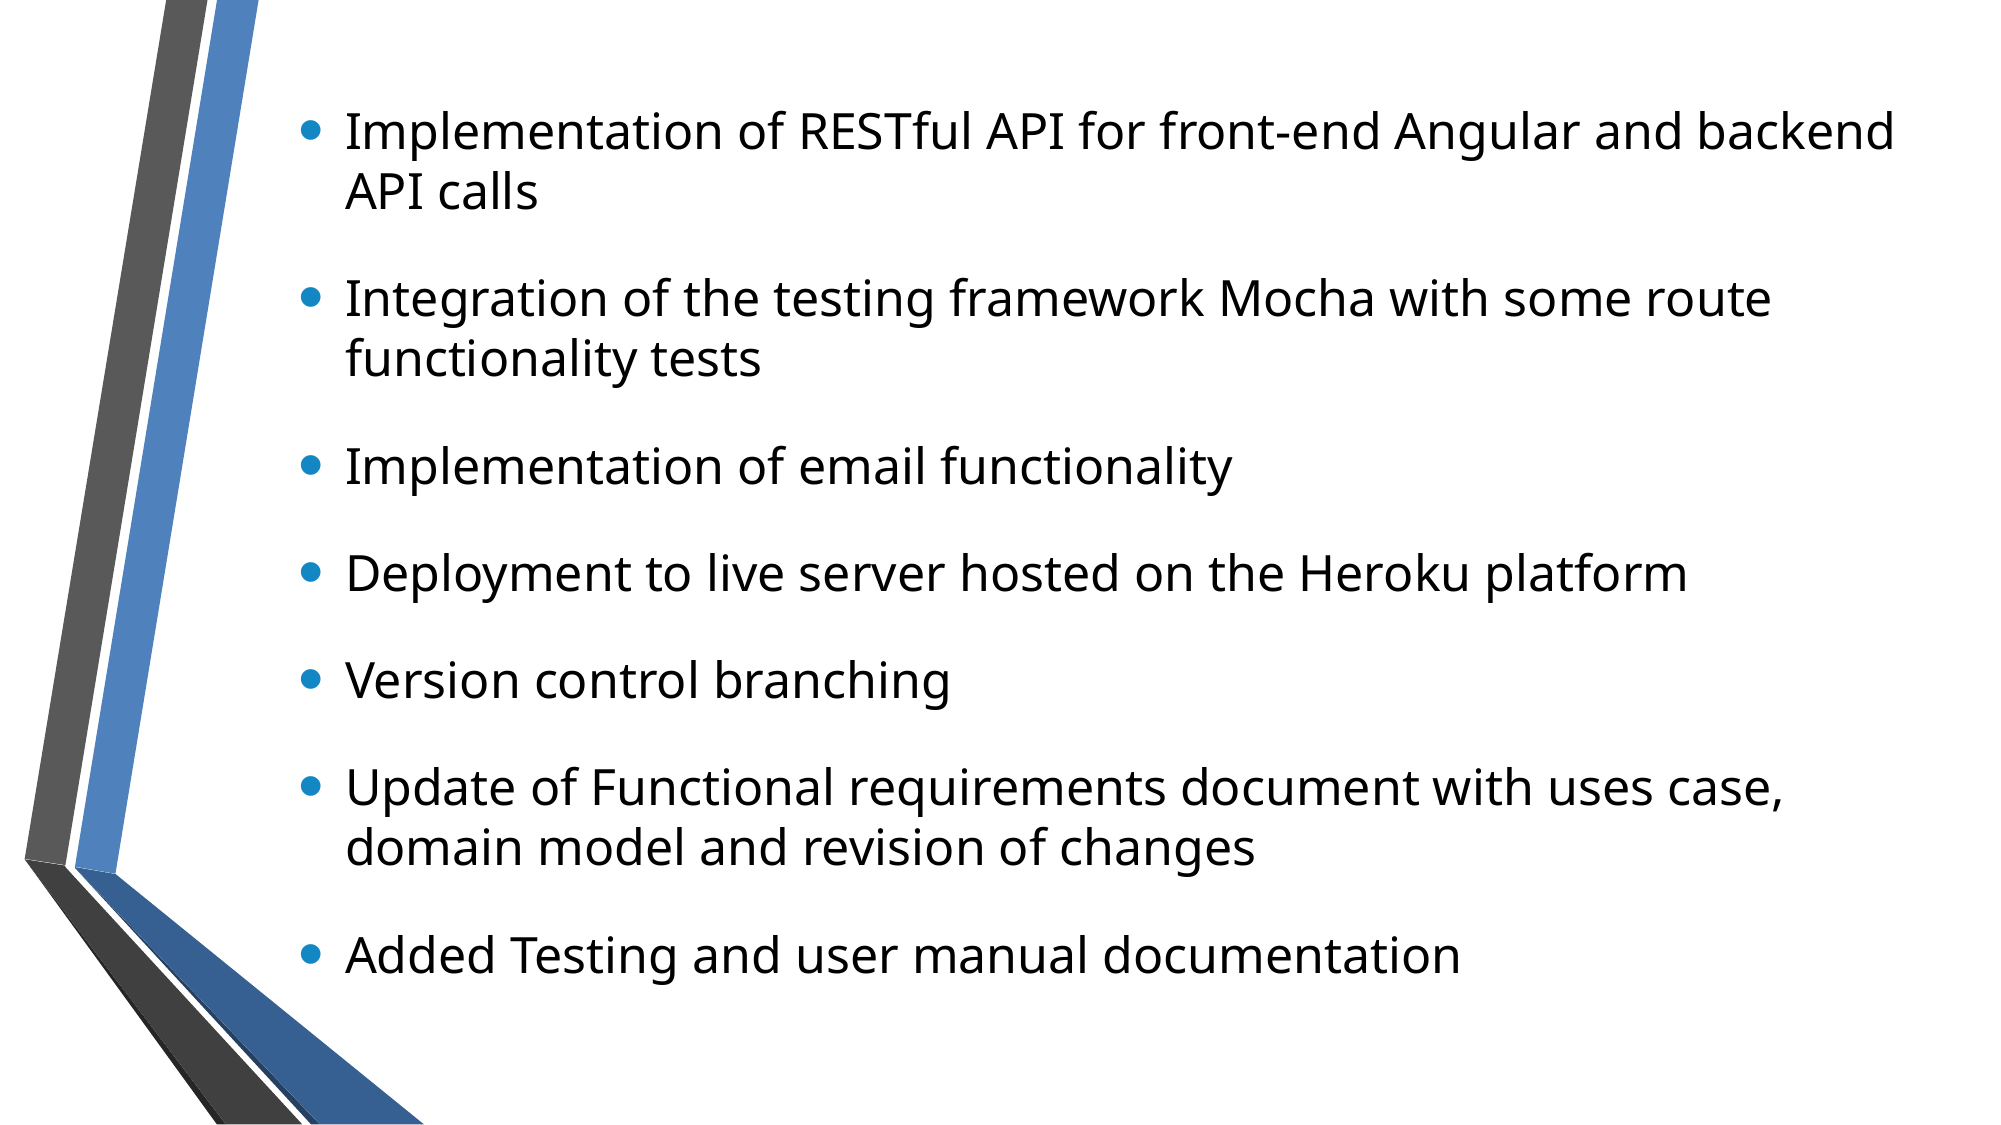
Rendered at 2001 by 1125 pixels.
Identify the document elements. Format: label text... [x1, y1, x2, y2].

text_box Implementation of RESTful API for front-end Angular and backend API calls Integration of the testing framework Mocha with some route functionality tests Implementation of email functionality Deployment to live server hosted on the Heroku platform Version control branching Update of Functional requirements document with uses case, domain model and revision of changes Added Testing and user manual documentation [283, 289, 1927, 839]
